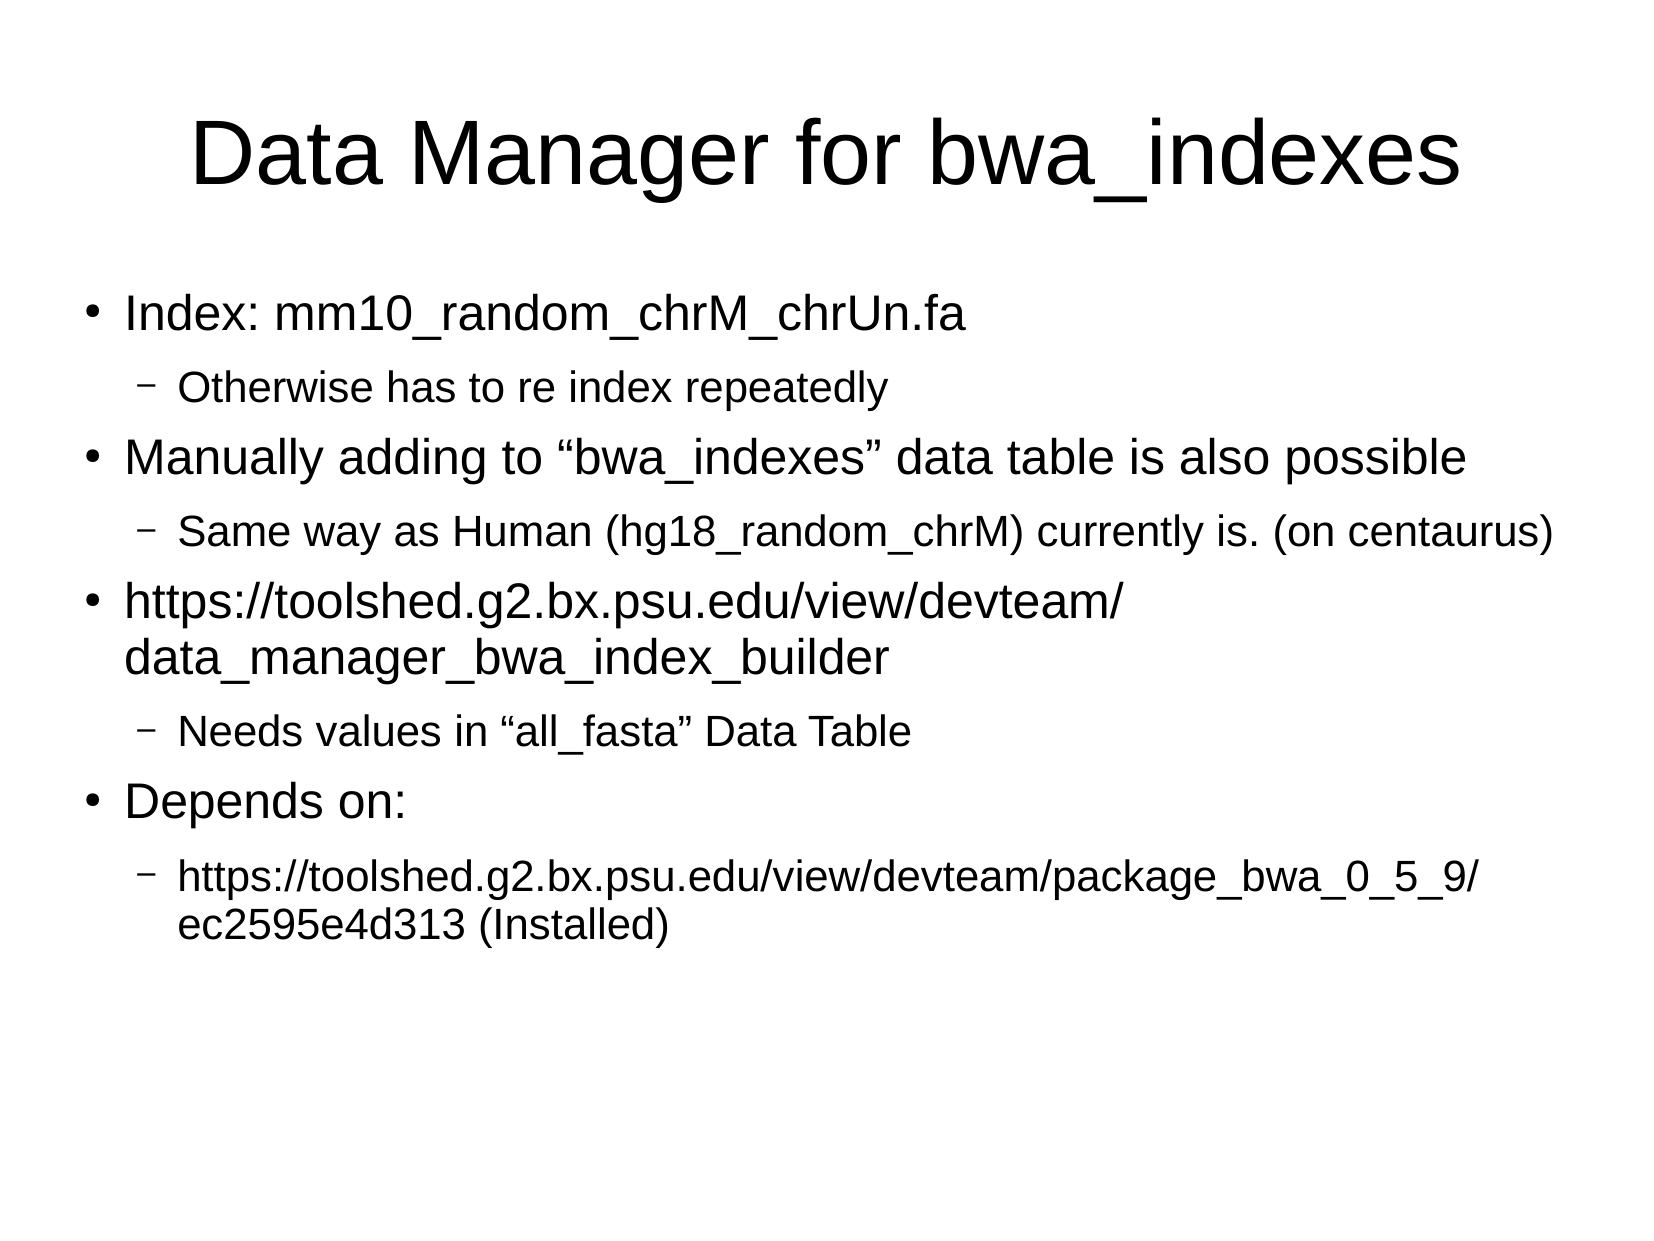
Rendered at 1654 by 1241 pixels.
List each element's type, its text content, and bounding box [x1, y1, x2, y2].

list Index: mm10_random_chrM_chrUn.fa Otherwise has to re index repeatedly Manually adding to “bwa_indexes” data table is also possible Same way as Human (hg18_random_chrM) currently is. (on centaurus) https://toolshed.g2.bx.psu.edu/view/devteam/data_manager_bwa_index_builder Needs values in “all_fasta” Data Table Depends on: https://toolshed.g2.bx.psu.edu/view/devteam/package_bwa_0_5_9/ec2595e4d313 (Installed) [70, 284, 1560, 1004]
title Data Manager for bwa_indexes [82, 49, 1571, 257]
